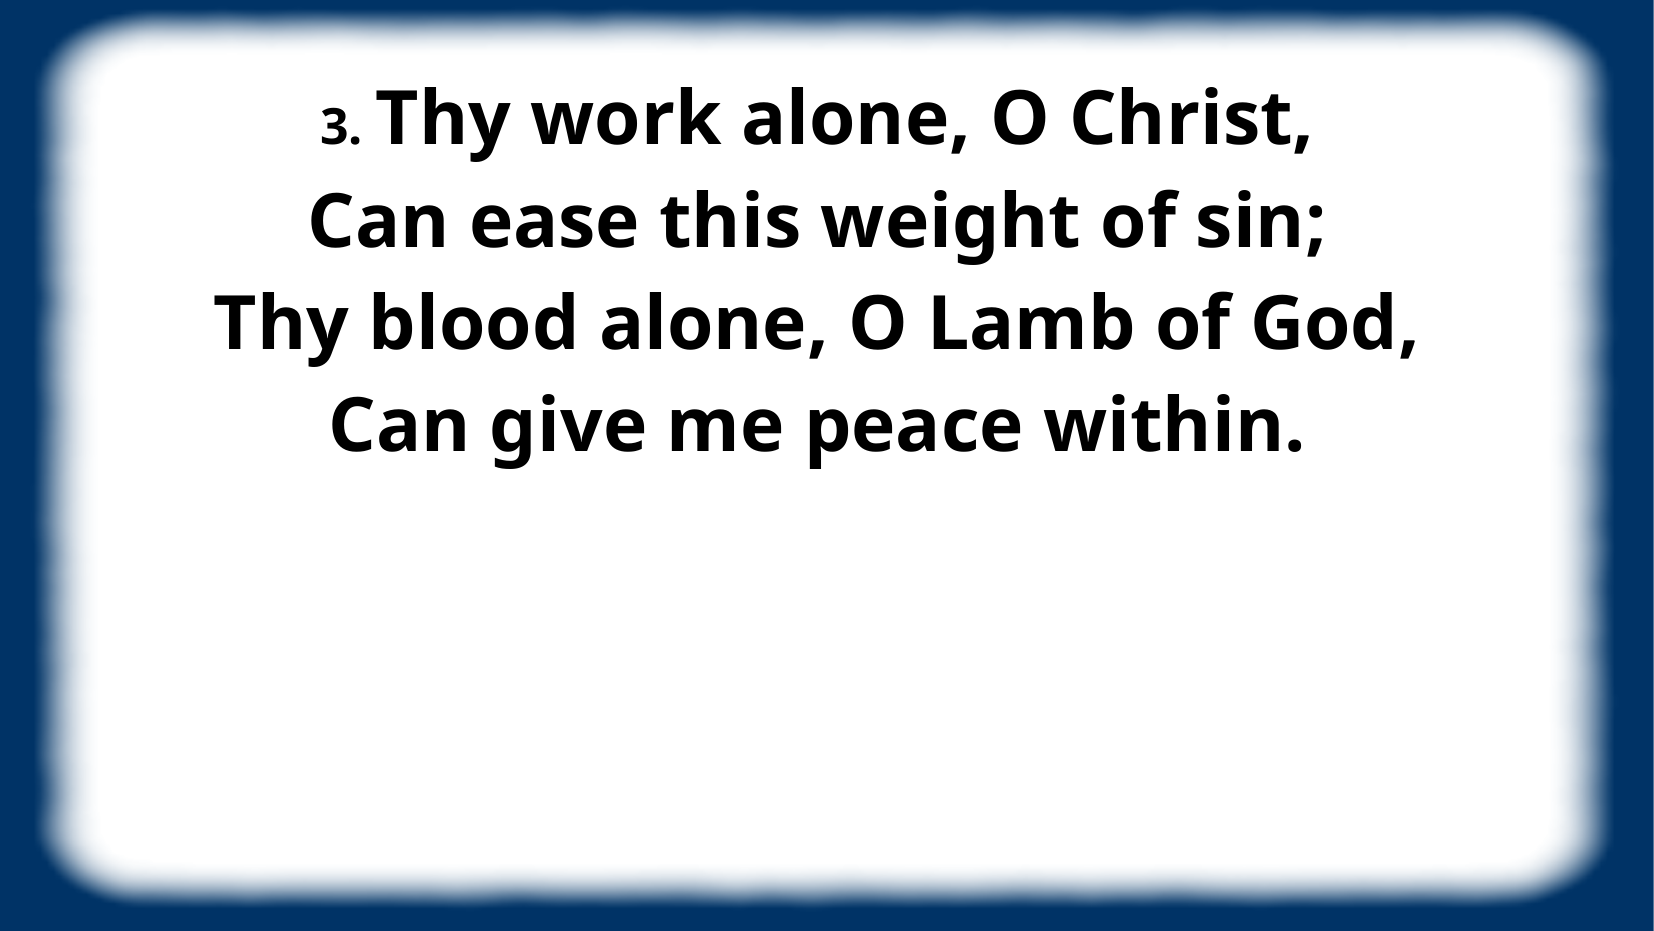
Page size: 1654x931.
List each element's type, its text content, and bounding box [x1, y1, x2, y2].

picture [0, 0, 1654, 931]
text_box 3. Thy work alone, O Christ, Can ease this weight of sin; Thy blood alone, O Lamb of God, Can give me peace within. [105, 57, 1531, 471]
